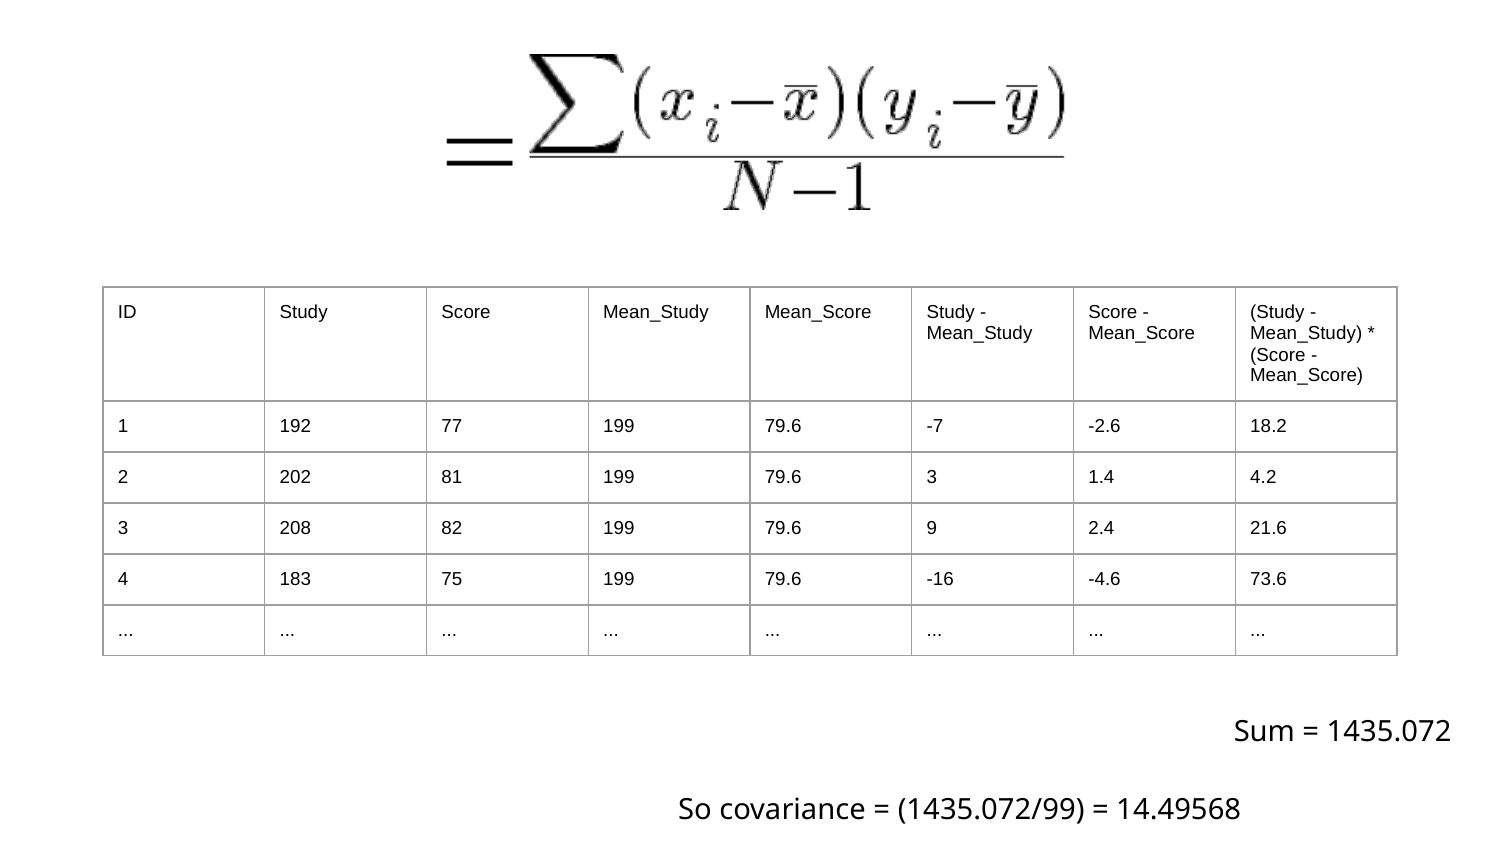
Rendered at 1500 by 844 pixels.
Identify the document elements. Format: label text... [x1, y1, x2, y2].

table_header Score - Mean_Score [1074, 288, 1235, 400]
table_cell ... [1236, 606, 1396, 655]
table_cell 183 [265, 555, 426, 604]
table_header Mean_Score [751, 288, 911, 400]
table_header Score [427, 288, 588, 400]
table_cell 3 [104, 504, 264, 553]
table_cell 2 [104, 453, 264, 502]
table_header (Study - Mean_Study) * (Score - Mean_Score) [1236, 288, 1396, 400]
table_cell 79.6 [751, 453, 911, 502]
text_box So covariance = (1435.072/99) = 14.49568 [663, 775, 1289, 844]
table_header Mean_Study [589, 288, 749, 400]
table_cell ... [1074, 606, 1235, 655]
table_cell 2.4 [1074, 504, 1235, 553]
table_cell 4.2 [1236, 453, 1396, 502]
table_header Study [265, 288, 426, 400]
table_header Study - Mean_Study [912, 288, 1073, 400]
table_cell ... [751, 606, 911, 655]
table_cell 4 [104, 555, 264, 604]
table_cell 77 [427, 402, 588, 451]
table_cell 199 [589, 402, 749, 451]
table_cell 202 [265, 453, 426, 502]
table_cell 73.6 [1236, 555, 1396, 604]
table_cell 75 [427, 555, 588, 604]
table_cell -2.6 [1074, 402, 1235, 451]
table_cell 21.6 [1236, 504, 1396, 553]
table_cell 192 [265, 402, 426, 451]
table_cell -7 [912, 402, 1073, 451]
table_cell 199 [589, 504, 749, 553]
table_cell ... [265, 606, 426, 655]
picture [444, 54, 1069, 210]
table_cell 199 [589, 555, 749, 604]
table_cell 1 [104, 402, 264, 451]
table_cell 82 [427, 504, 588, 553]
table_cell ... [589, 606, 749, 655]
table_cell 79.6 [751, 555, 911, 604]
table_cell ... [912, 606, 1073, 655]
table_cell 79.6 [751, 402, 911, 451]
table_cell ... [427, 606, 588, 655]
table_cell ... [104, 606, 264, 655]
table_cell 208 [265, 504, 426, 553]
table_header ID [104, 288, 264, 400]
table_cell 81 [427, 453, 588, 502]
table_cell 3 [912, 453, 1073, 502]
table_cell 199 [589, 453, 749, 502]
table_cell 1.4 [1074, 453, 1235, 502]
table_cell 79.6 [751, 504, 911, 553]
table_cell 9 [912, 504, 1073, 553]
table_cell -16 [912, 555, 1073, 604]
table_cell 18.2 [1236, 402, 1396, 451]
table_cell -4.6 [1074, 555, 1235, 604]
text_box Sum = 1435.072 [1218, 697, 1473, 750]
